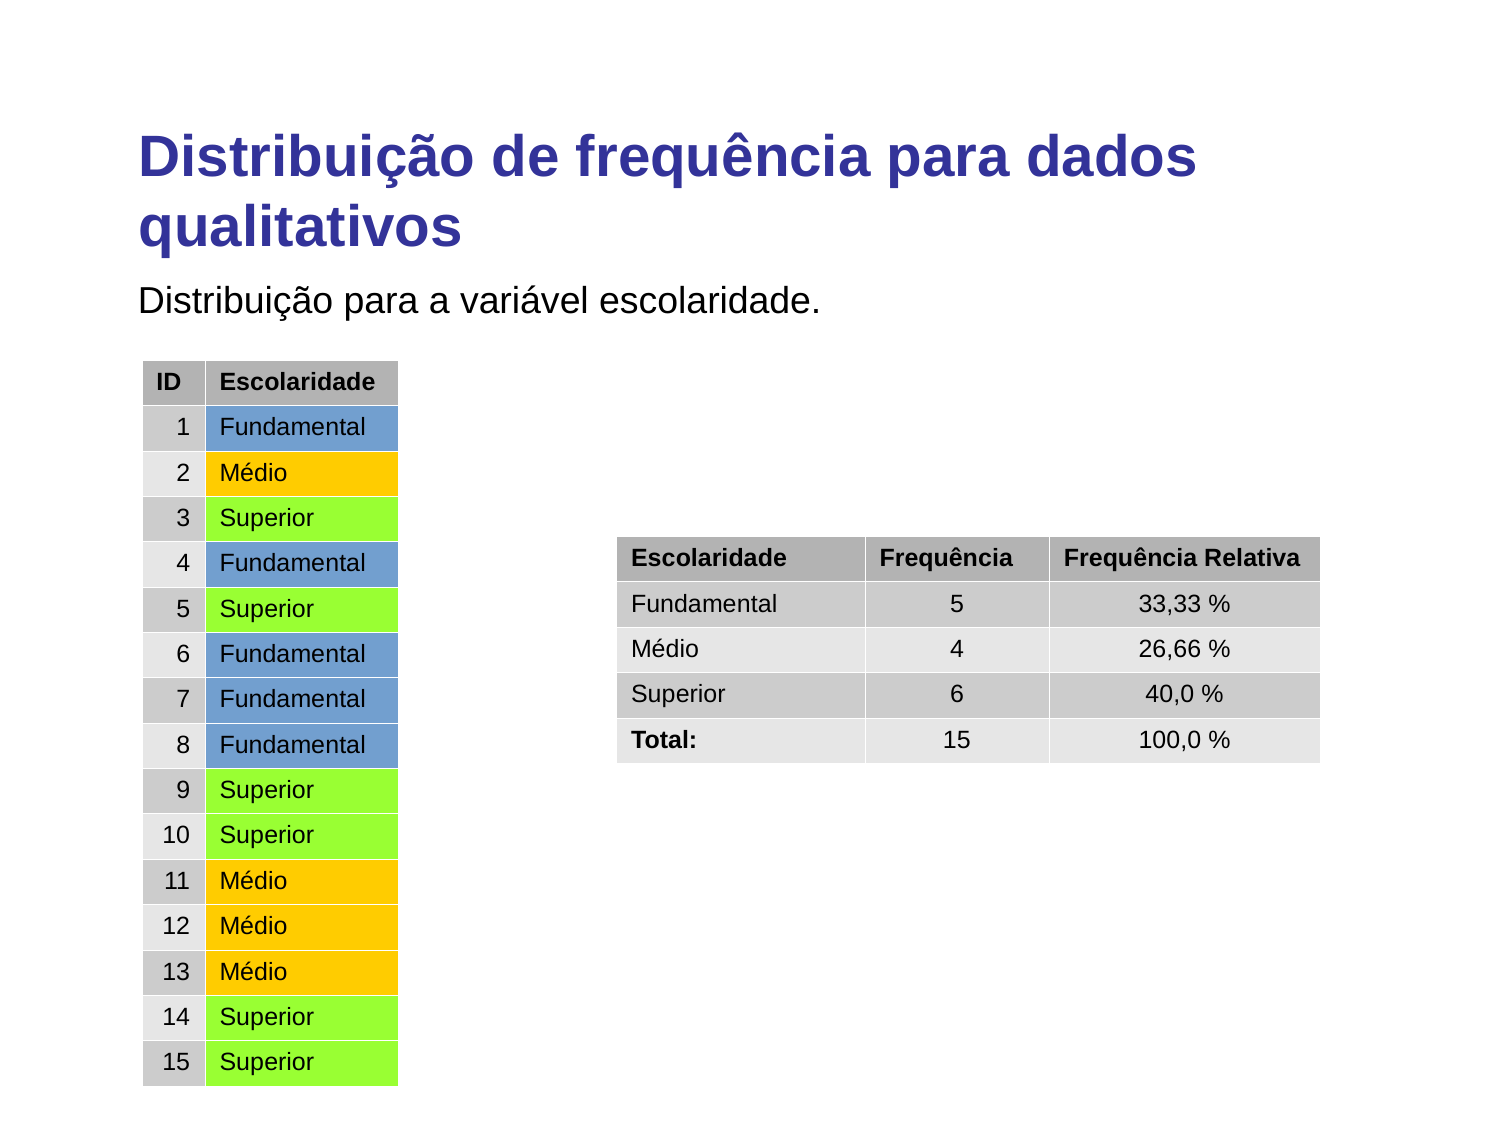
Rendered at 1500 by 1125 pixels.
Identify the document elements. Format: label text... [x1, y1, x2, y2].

table_cell Médio [206, 905, 398, 950]
table_cell Superior [206, 588, 398, 632]
table_cell 10 [143, 814, 205, 859]
table_cell 11 [143, 860, 205, 904]
table_cell Superior [617, 673, 865, 718]
text_box Distribuição de frequência para dados qualitativos [123, 110, 1400, 206]
table_cell 2 [143, 452, 205, 496]
table_cell 6 [143, 633, 205, 677]
table_cell Superior [206, 1041, 398, 1086]
table_cell 1 [143, 406, 205, 451]
table_cell 9 [143, 769, 205, 813]
table_cell 14 [143, 996, 205, 1040]
table_cell Fundamental [206, 633, 398, 677]
table_cell 33,33 % [1050, 582, 1320, 627]
table_cell Fundamental [206, 542, 398, 587]
text_box Distribuição para a variável escolaridade. [123, 268, 1366, 335]
table_cell 4 [143, 542, 205, 587]
table_cell Fundamental [206, 678, 398, 723]
table_header Escolaridade [206, 361, 398, 405]
table_cell 3 [143, 497, 205, 541]
table_header ID [143, 361, 205, 405]
table_header Escolaridade [617, 537, 865, 581]
table_cell Fundamental [206, 724, 398, 768]
table_cell Fundamental [206, 406, 398, 451]
table_cell Superior [206, 996, 398, 1040]
table_cell 7 [143, 678, 205, 723]
table_cell Superior [206, 769, 398, 813]
table_cell 13 [143, 951, 205, 995]
table_cell 15 [143, 1041, 205, 1086]
table_cell 6 [866, 673, 1049, 718]
table_cell 5 [143, 588, 205, 632]
table_cell Médio [206, 452, 398, 496]
table_cell 26,66 % [1050, 628, 1320, 672]
table_cell 40,0 % [1050, 673, 1320, 718]
table_cell Médio [206, 951, 398, 995]
table_cell 15 [866, 719, 1049, 763]
table_cell 4 [866, 628, 1049, 672]
table_cell 5 [866, 582, 1049, 627]
table_cell Superior [206, 497, 398, 541]
table_cell Médio [617, 628, 865, 672]
table_cell Fundamental [617, 582, 865, 627]
table_cell 8 [143, 724, 205, 768]
table_header Frequência [866, 537, 1049, 581]
table_cell 12 [143, 905, 205, 950]
table_cell Médio [206, 860, 398, 904]
table_cell Superior [206, 814, 398, 859]
table_cell 100,0 % [1050, 719, 1320, 763]
table_cell Total: [617, 719, 865, 763]
table_header Frequência Relativa [1050, 537, 1320, 581]
